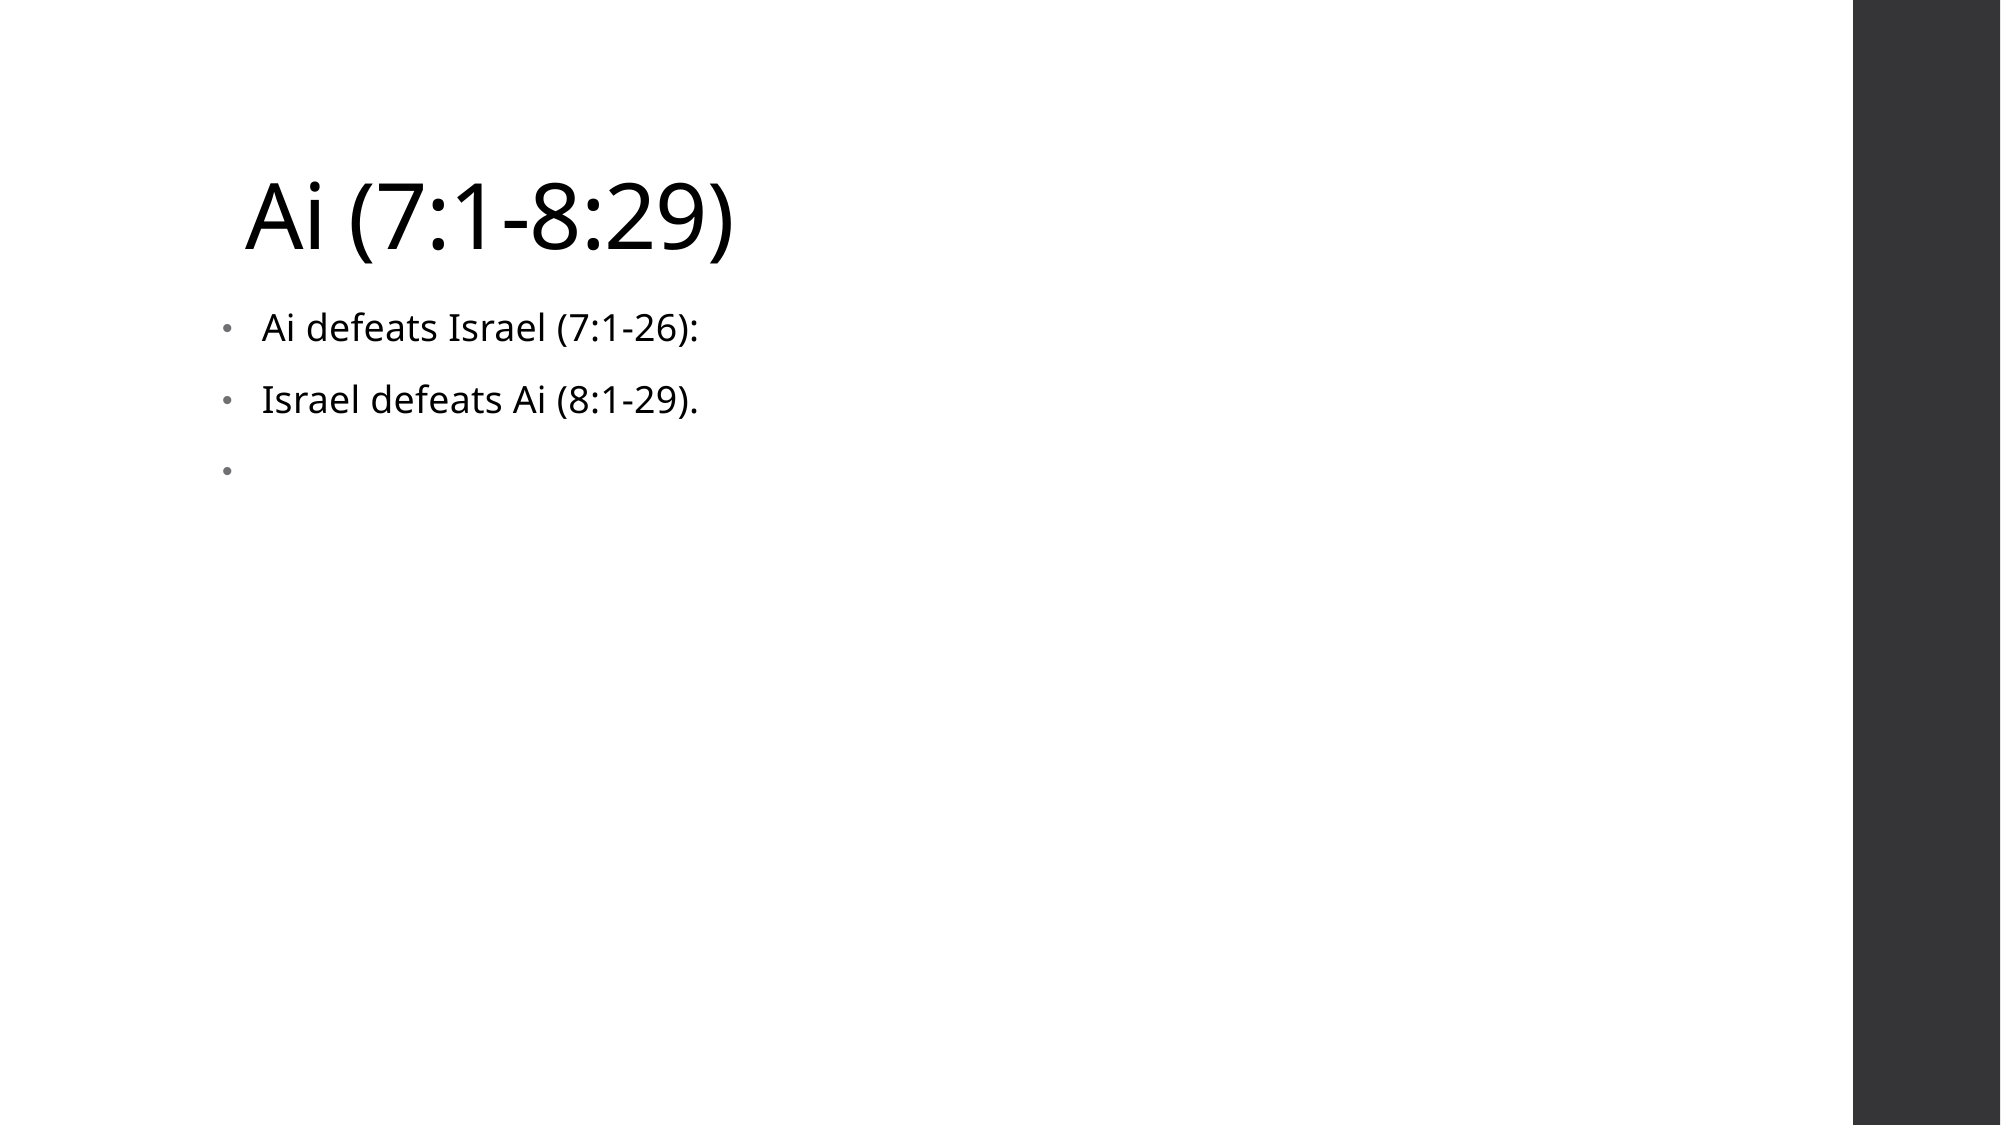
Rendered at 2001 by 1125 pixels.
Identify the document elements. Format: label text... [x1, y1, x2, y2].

title Ai (7:1-8:29) [206, 60, 1797, 278]
list Ai defeats Israel (7:1-26): Israel defeats Ai (8:1-29). [206, 299, 1617, 1014]
